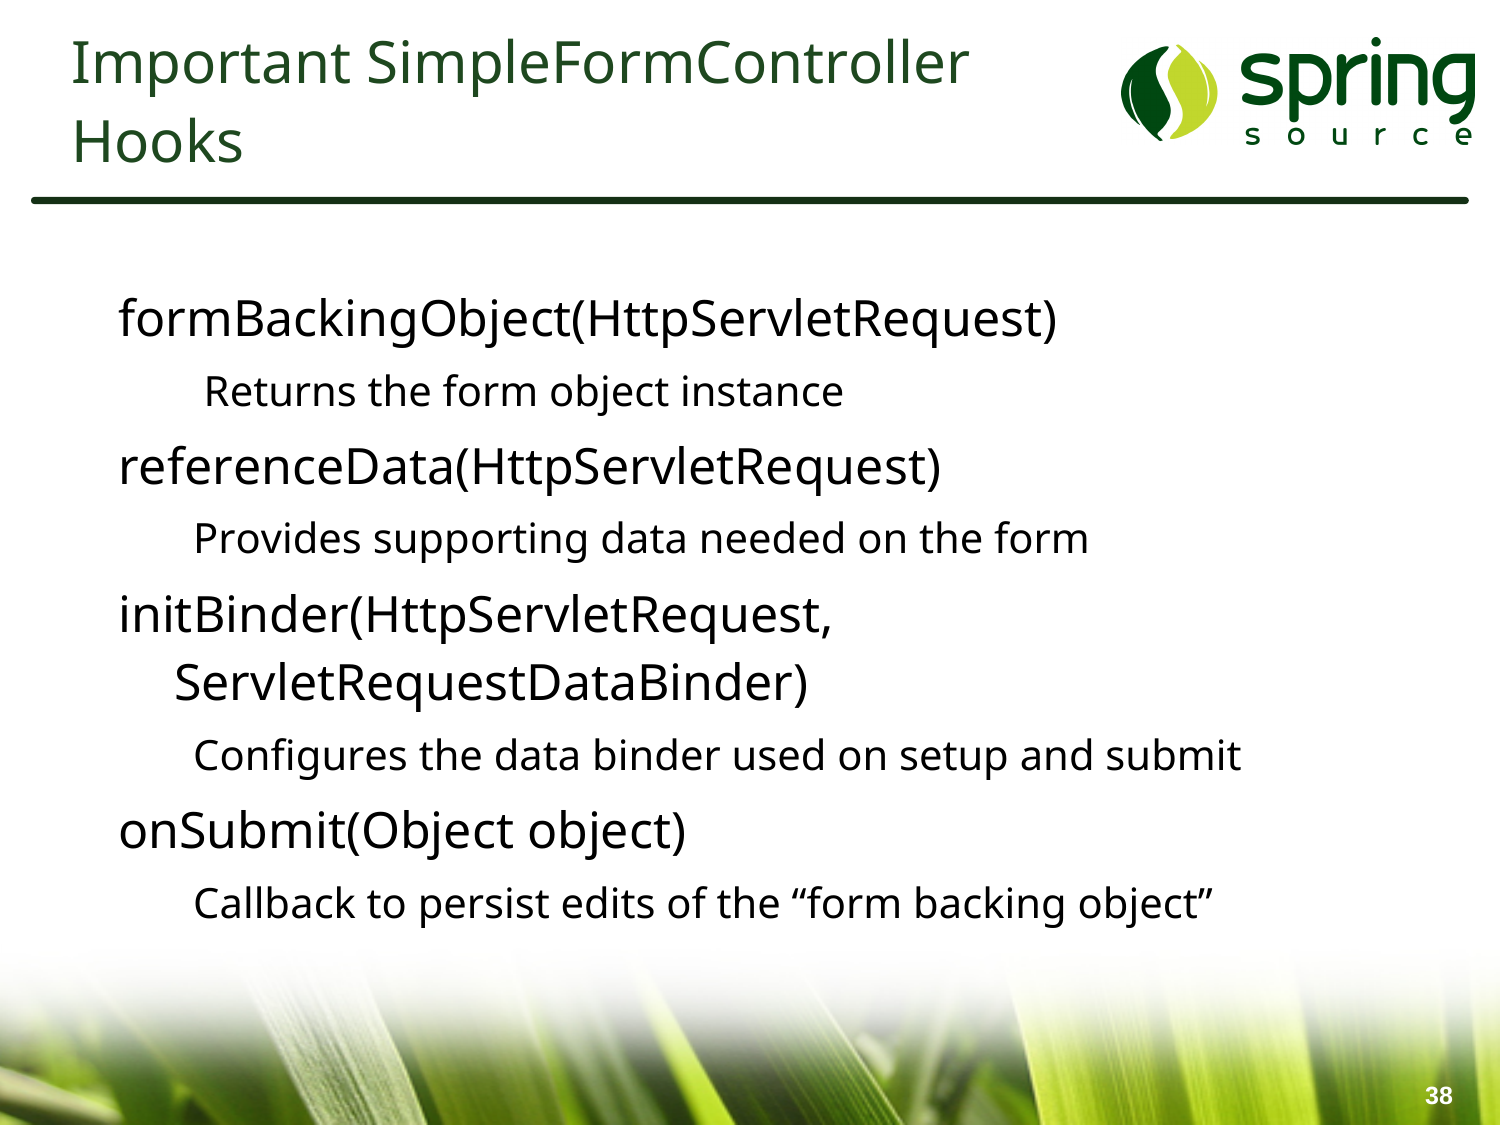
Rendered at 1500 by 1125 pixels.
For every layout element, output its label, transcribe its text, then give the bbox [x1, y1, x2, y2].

title Important SimpleFormController Hooks [56, 13, 1089, 176]
picture [0, 944, 1500, 1125]
picture [1121, 37, 1475, 145]
list formBackingObject(HttpServletRequest) Returns the form object instance referenceData(HttpServletRequest) Provides supporting data needed on the form initBinder(HttpServletRequest, ServletRequestDataBinder) Configures the data binder used on setup and submit onSubmit(Object object) Callback to persist edits of the “form backing object” [103, 275, 1394, 938]
